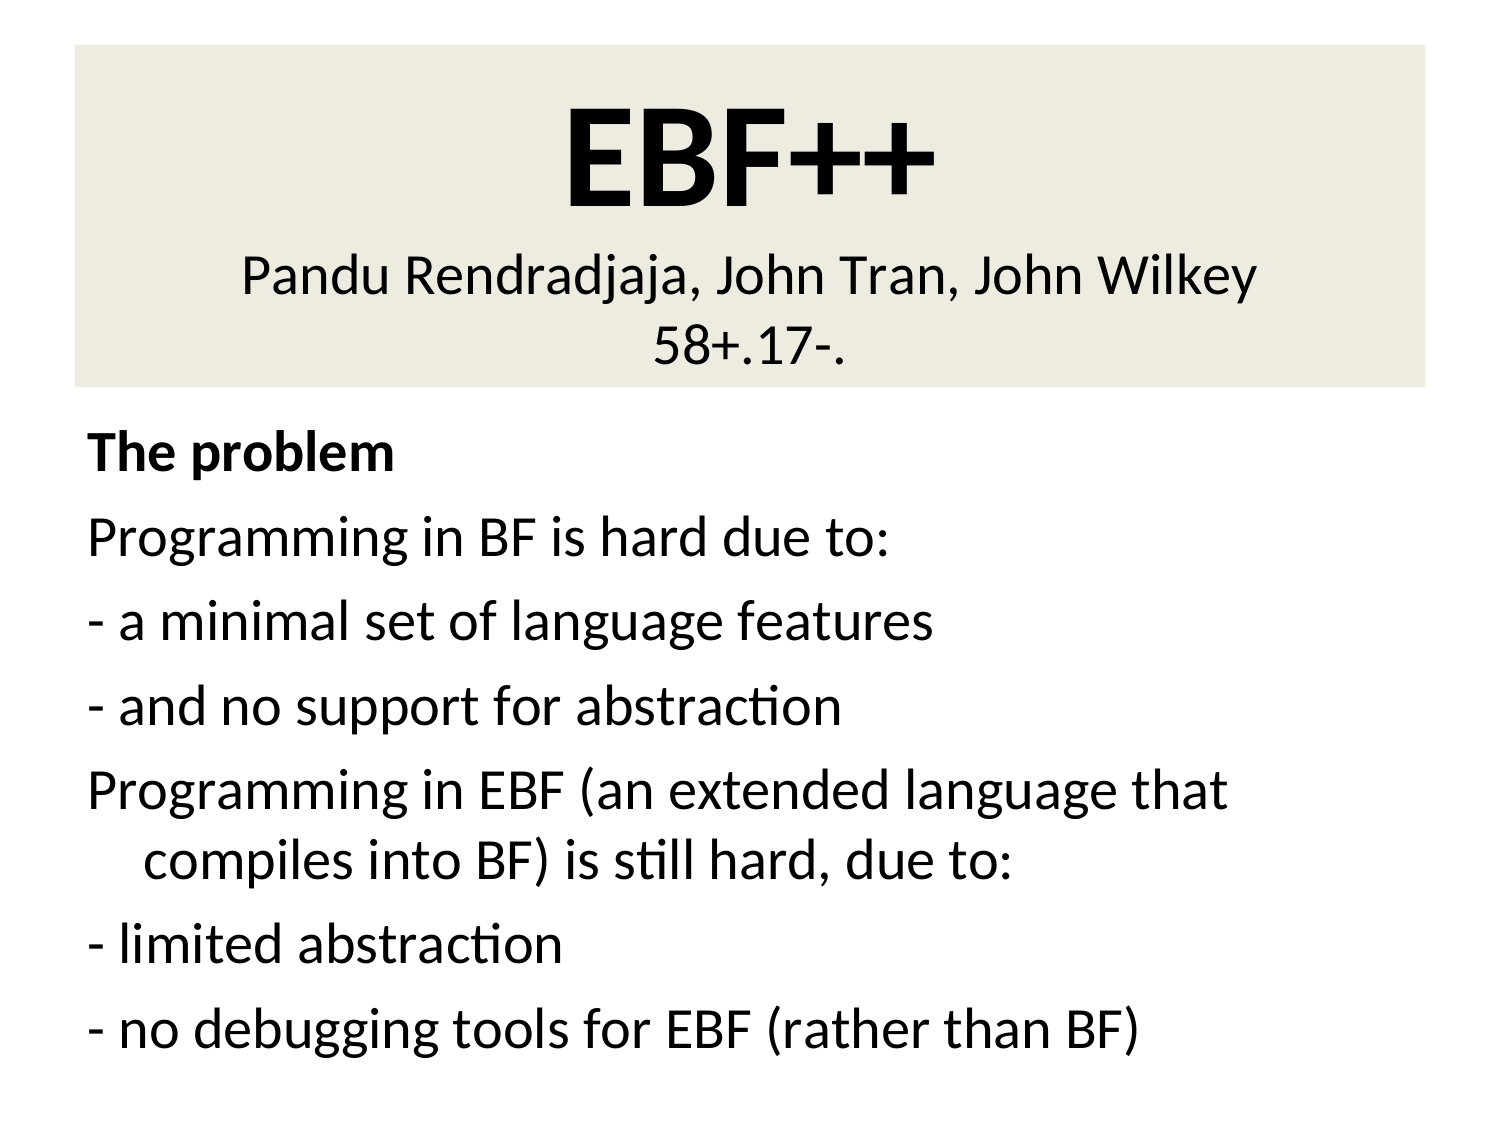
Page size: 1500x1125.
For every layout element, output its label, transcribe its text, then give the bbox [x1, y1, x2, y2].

list The problem Programming in BF is hard due to: - a minimal set of language features - and no support for abstraction Programming in EBF (an extended language that compiles into BF) is still hard, due to: - limited abstraction - no debugging tools for EBF (rather than BF) [72, 406, 1423, 1069]
title EBF++ Pandu Rendradjaja, John Tran, John Wilkey 58+.17-. [75, 44, 1426, 388]
